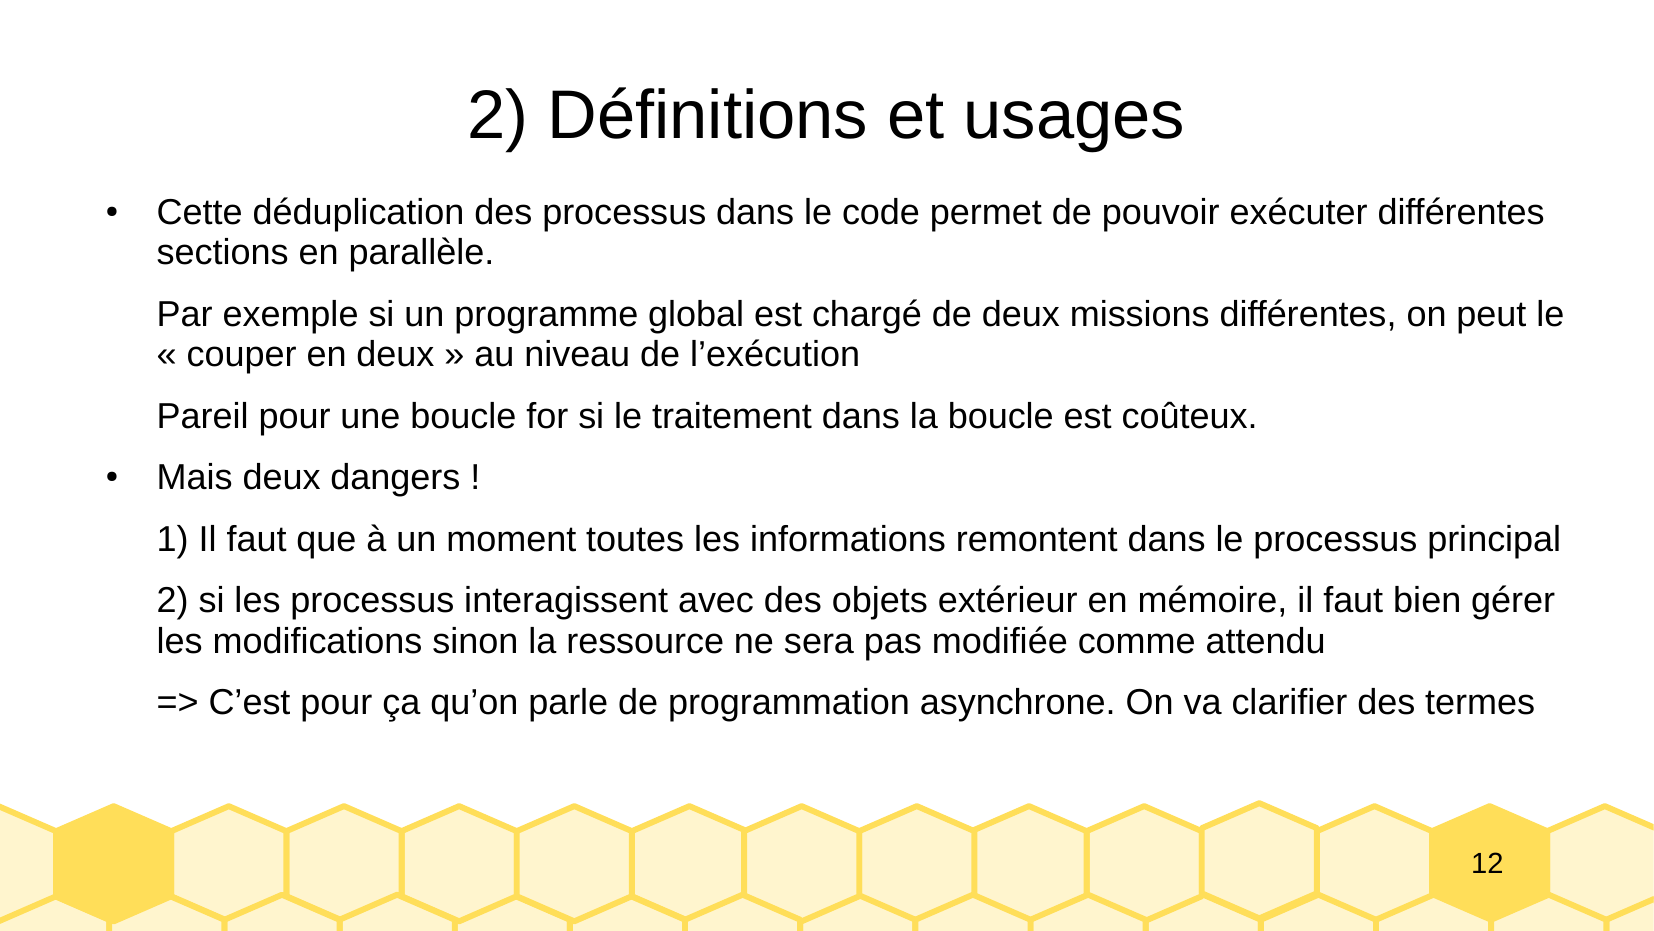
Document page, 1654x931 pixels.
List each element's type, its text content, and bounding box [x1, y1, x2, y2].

list Cette déduplication des processus dans le code permet de pouvoir exécuter différentes sections en parallèle. Par exemple si un programme global est chargé de deux missions différentes, on peut le « couper en deux » au niveau de l’exécution Pareil pour une boucle for si le traitement dans la boucle est coûteux. Mais deux dangers ! 1) Il faut que à un moment toutes les informations remontent dans le processus principal 2) si les processus interagissent avec des objets extérieur en mémoire, il faut bien gérer les modifications sinon la ressource ne sera pas modifiée comme attendu => C’est pour ça qu’on parle de programmation asynchrone. On va clarifier des termes [88, 192, 1577, 732]
title 2) Définitions et usages [82, 37, 1571, 193]
